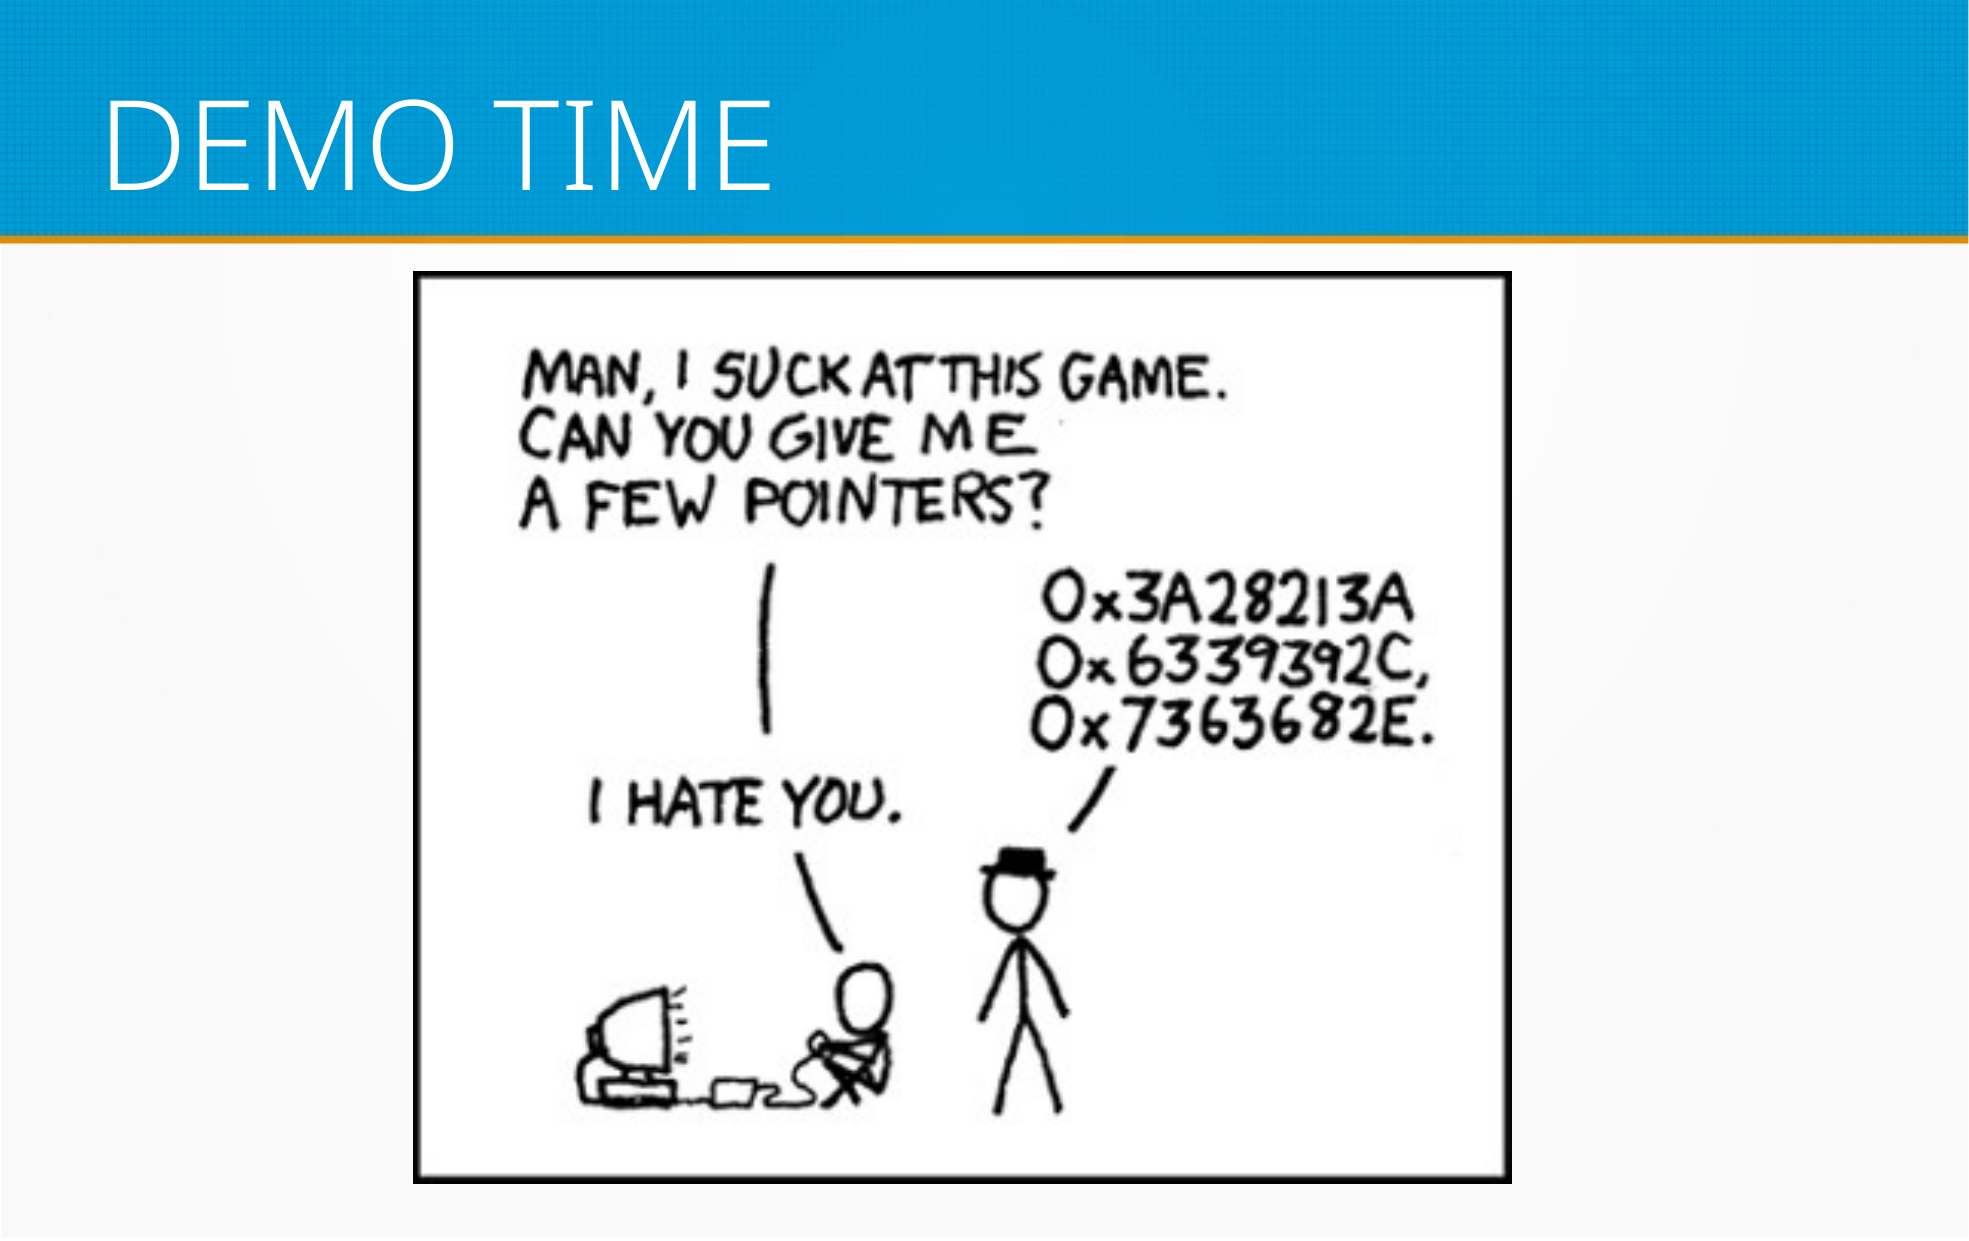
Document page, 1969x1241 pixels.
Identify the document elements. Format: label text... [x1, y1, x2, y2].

title DEMO TIME [98, 19, 1870, 227]
picture [0, 233, 1969, 1241]
